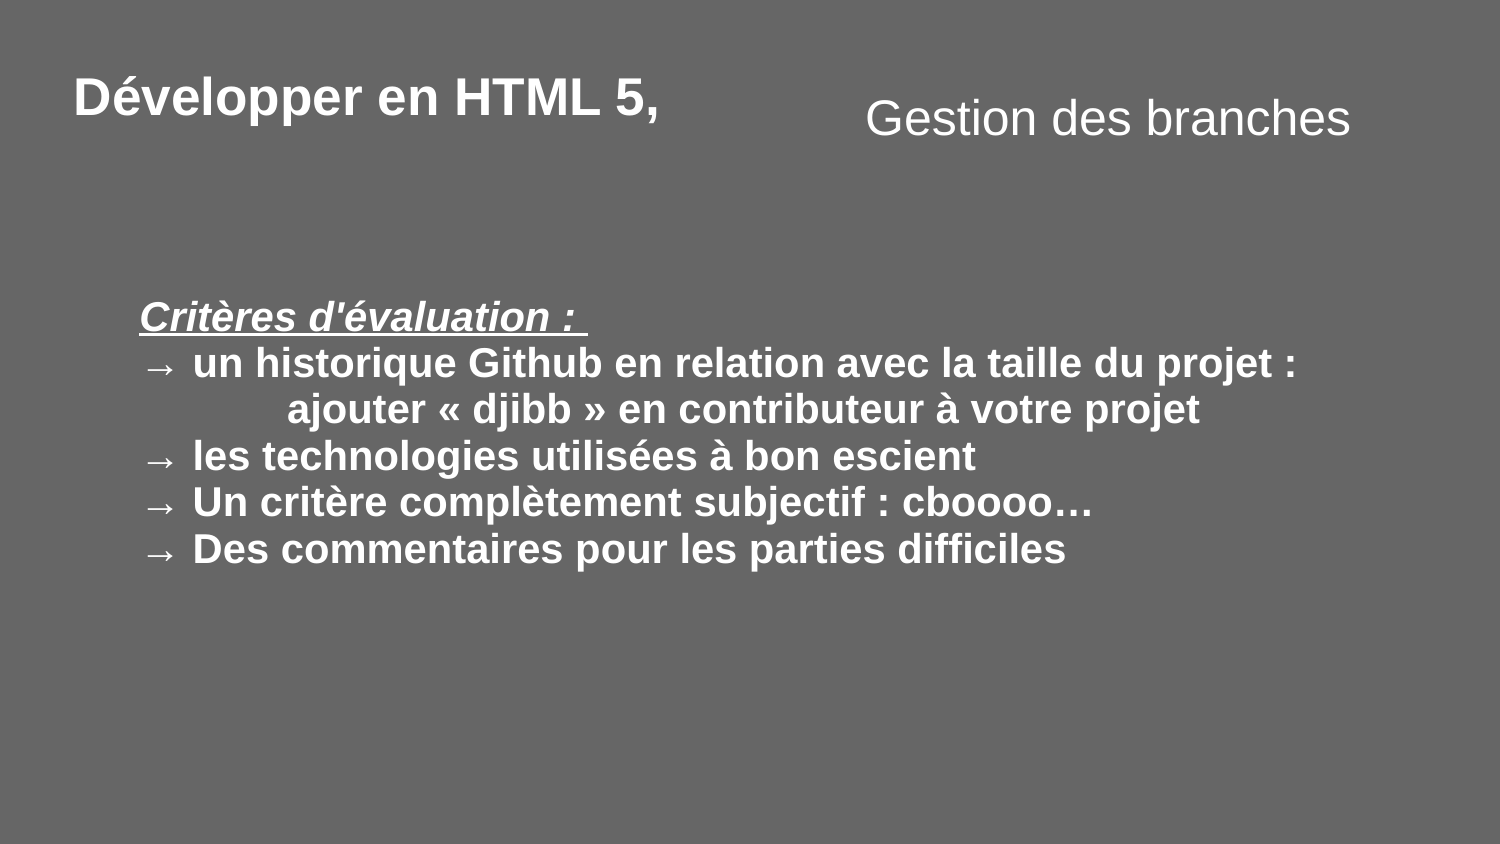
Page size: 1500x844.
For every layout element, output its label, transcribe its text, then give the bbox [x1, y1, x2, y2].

text_box Critères d'évaluation : → un historique Github en relation avec la taille du projet : ajouter « djibb » en contributeur à votre projet → les technologies utilisées à bon escient → Un critère complètement subjectif : cboooo… → Des commentaires pour les parties difficiles [124, 285, 1500, 626]
title Développer en HTML 5, [59, 118, 1409, 259]
text_box Gestion des branches [850, 82, 1430, 154]
